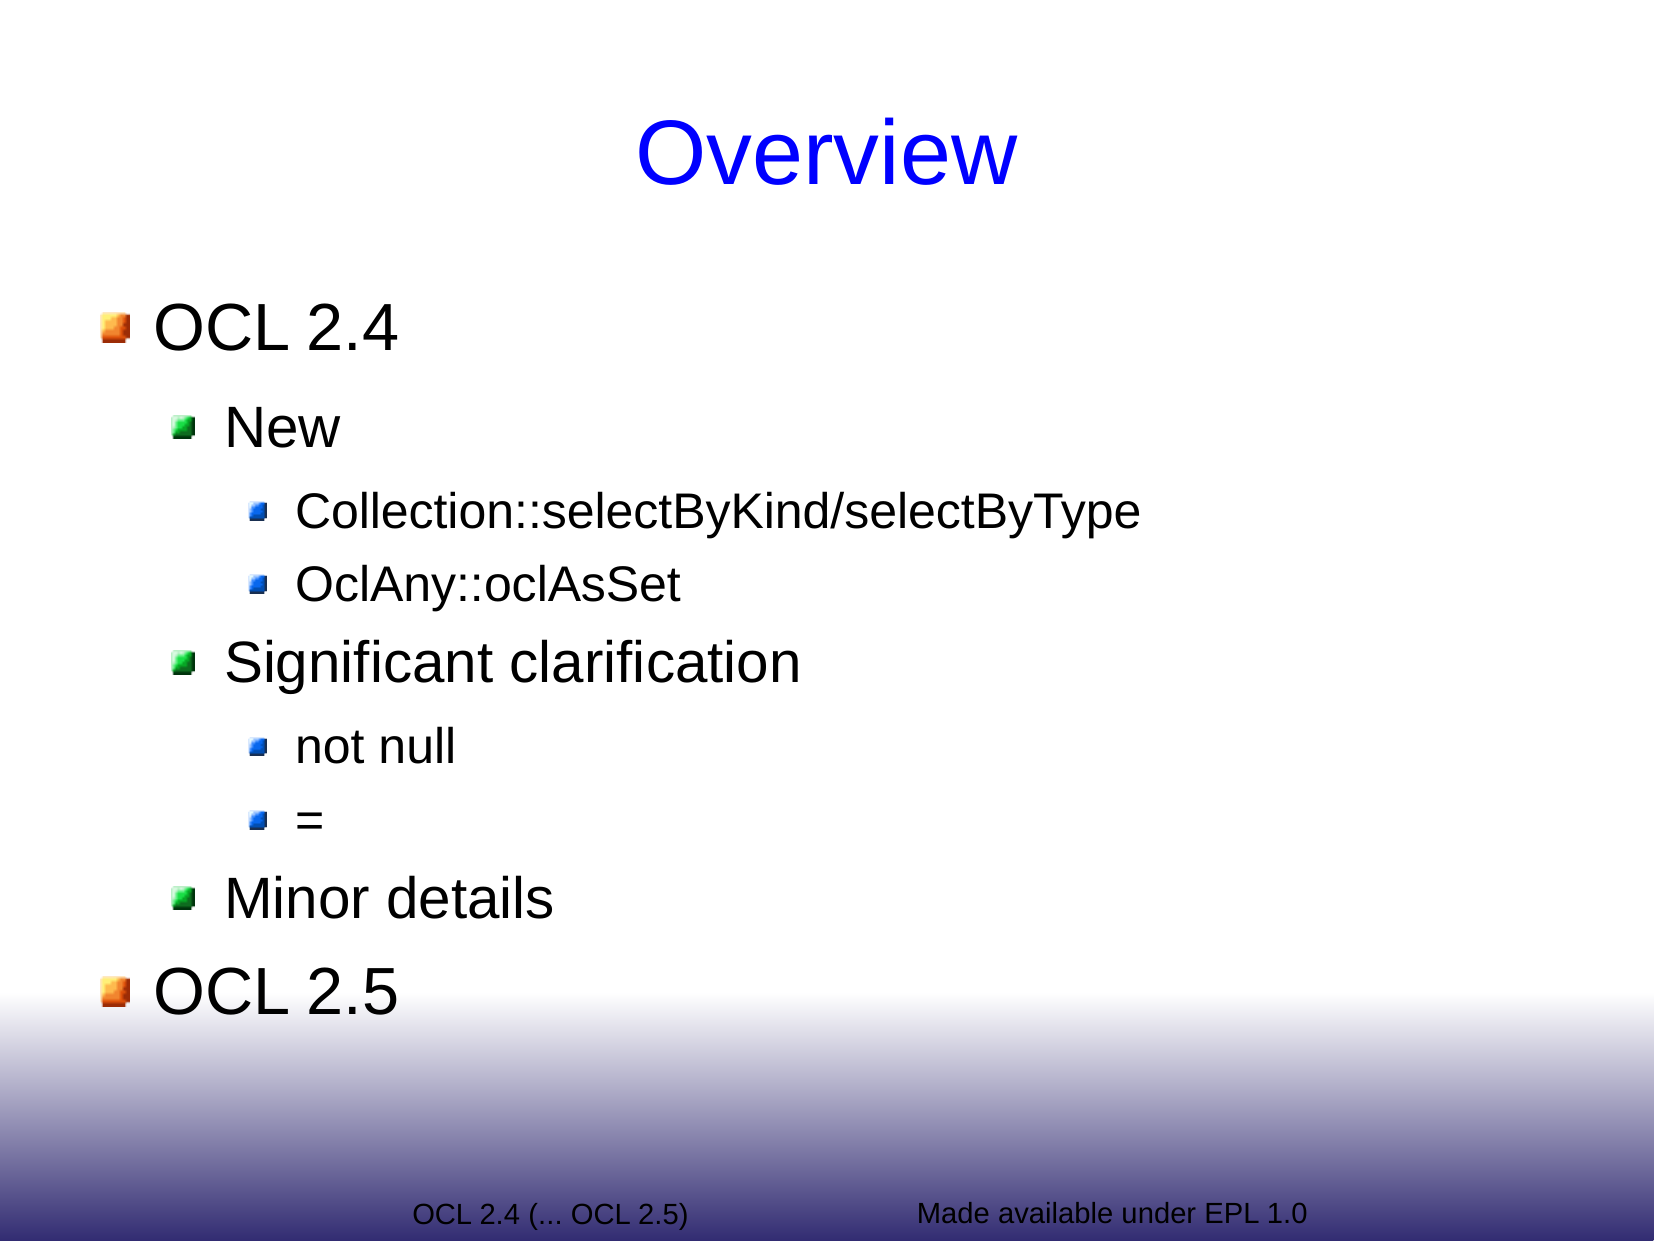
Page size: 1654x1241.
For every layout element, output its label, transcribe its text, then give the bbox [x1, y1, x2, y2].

title Overview [82, 49, 1571, 257]
list OCL 2.4 New Collection::selectByKind/selectByType OclAny::oclAsSet Significant clarification not null = Minor details OCL 2.5 [82, 290, 1571, 1109]
